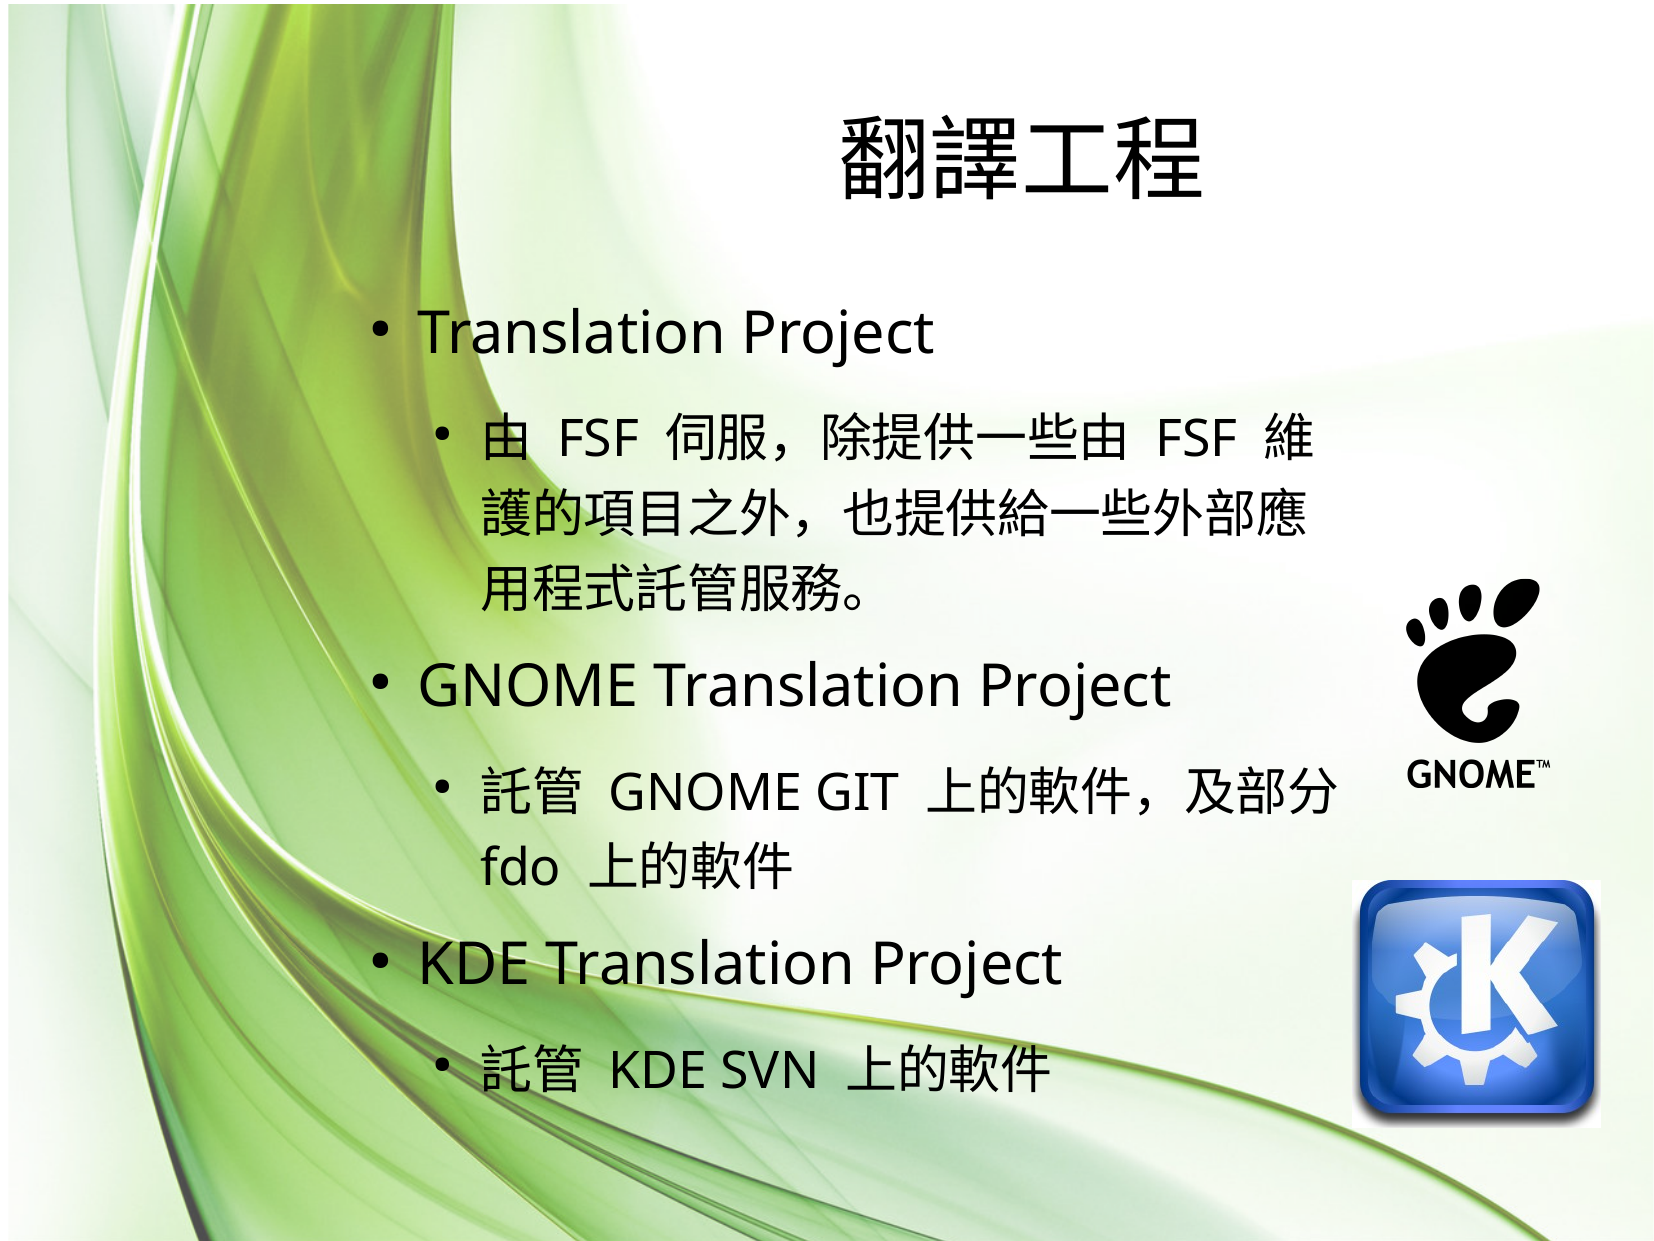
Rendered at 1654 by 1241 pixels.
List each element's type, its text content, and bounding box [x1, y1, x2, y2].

list Translation Project 由 FSF 伺服，除提供一些由 FSF 維護的項目之外，也提供給一些外部應用程式託管服務。 GNOME Translation Project 託管 GNOME GIT 上的軟件，及部分 fdo 上的軟件 KDE Translation Project 託管 KDE SVN 上的軟件 [354, 290, 1359, 1109]
picture [1352, 880, 1601, 1128]
picture [1387, 560, 1564, 803]
title 翻譯工程 [472, 49, 1571, 257]
